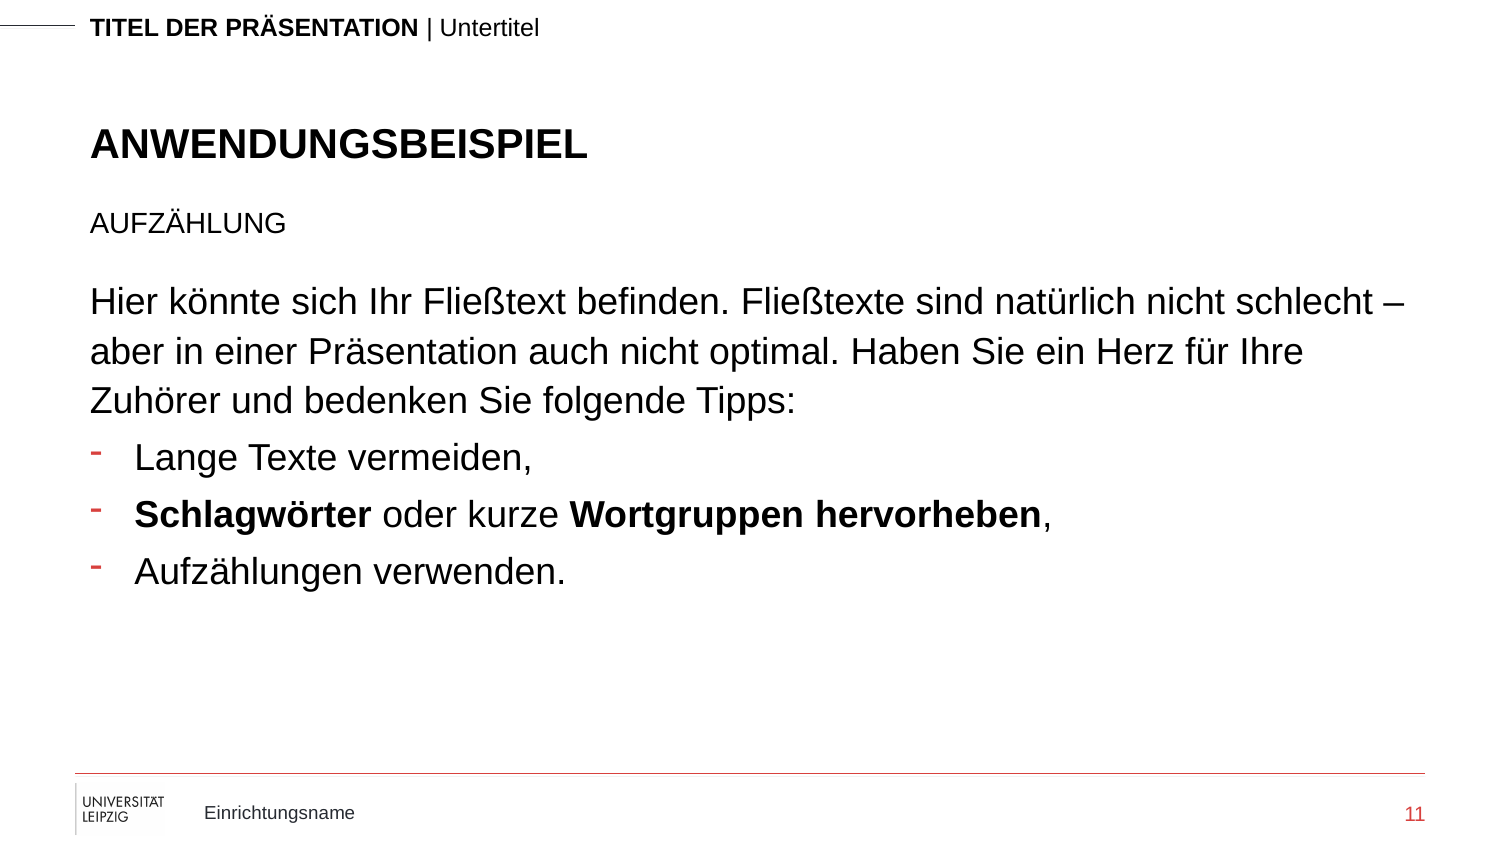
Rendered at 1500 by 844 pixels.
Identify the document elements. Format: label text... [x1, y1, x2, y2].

list AUFZÄHLUNG [75, 184, 1426, 247]
title Anwendungsbeispiel [75, 50, 1426, 175]
slide_number <Foliennummer> [1303, 800, 1426, 834]
picture [75, 782, 165, 836]
list Hier könnte sich Ihr Fließtext befinden. Fließtexte sind natürlich nicht schlecht – aber in einer Präsentation auch nicht optimal. Haben Sie ein Herz für Ihre Zuhörer und bedenken Sie folgende Tipps: Lange Texte vermeiden, Schlagwörter oder kurze Wortgruppen hervorheben, Aufzählungen verwenden. [75, 265, 1426, 755]
